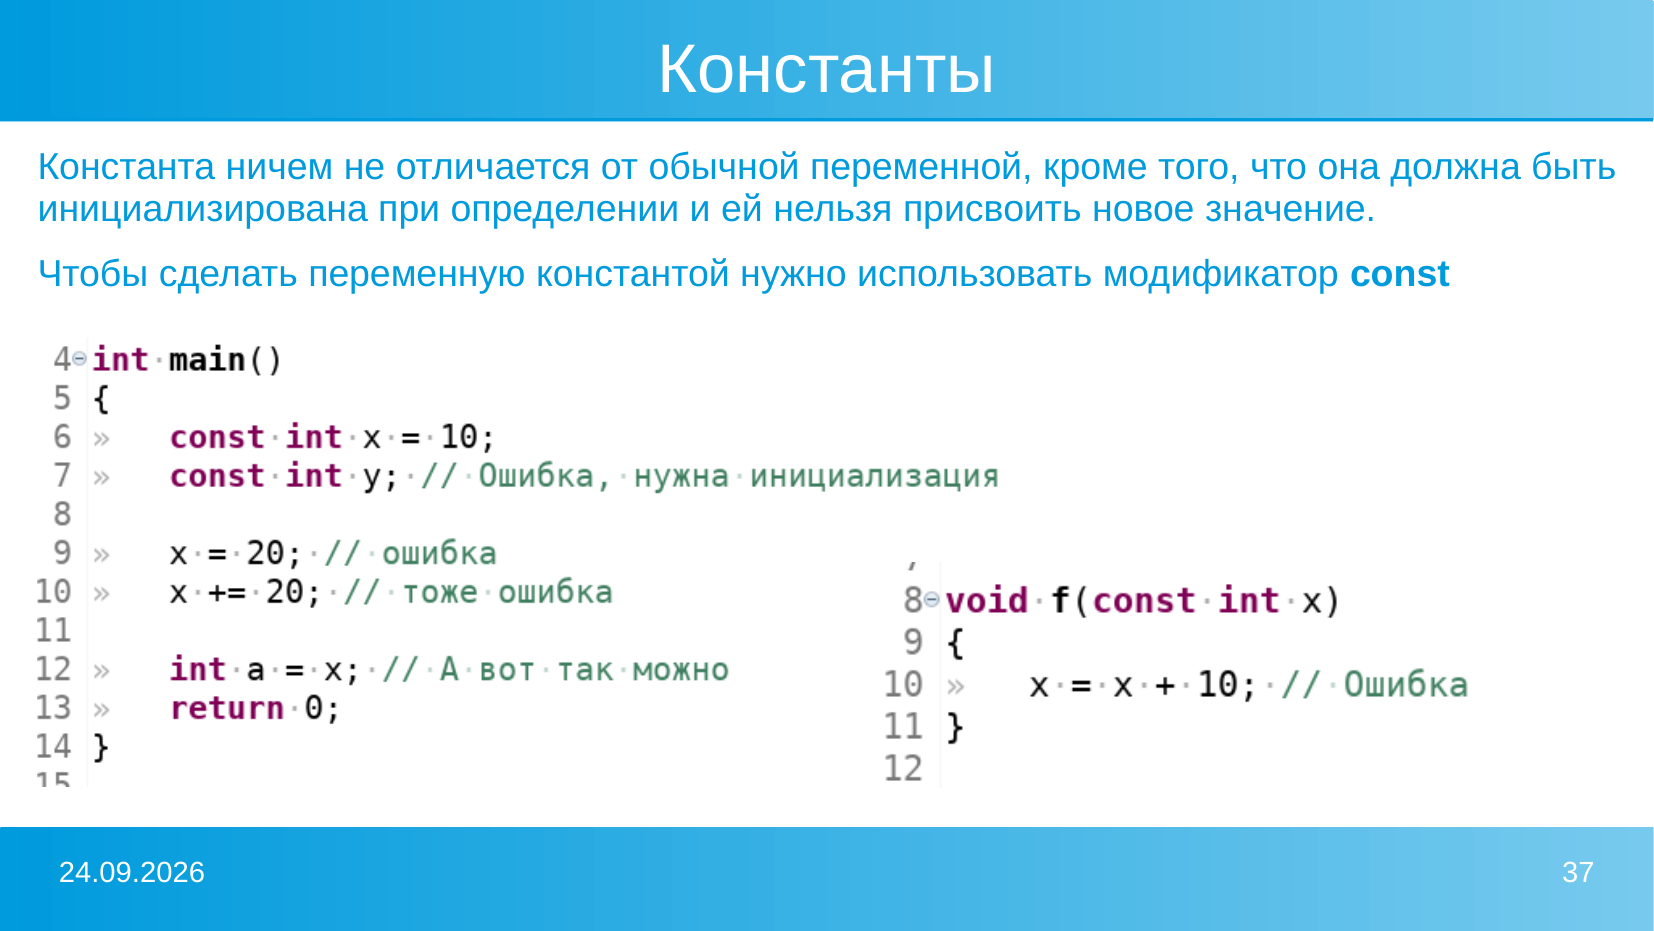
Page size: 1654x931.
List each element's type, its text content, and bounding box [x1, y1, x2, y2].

list Константа ничем не отличается от обычной переменной, кроме того, что она должна быть инициализирована при определении и ей нельзя присвоить новое значение. Чтобы сделать переменную константой нужно использовать модификатор const [37, 145, 1632, 338]
picture [37, 337, 1538, 788]
title Константы [59, 29, 1595, 108]
